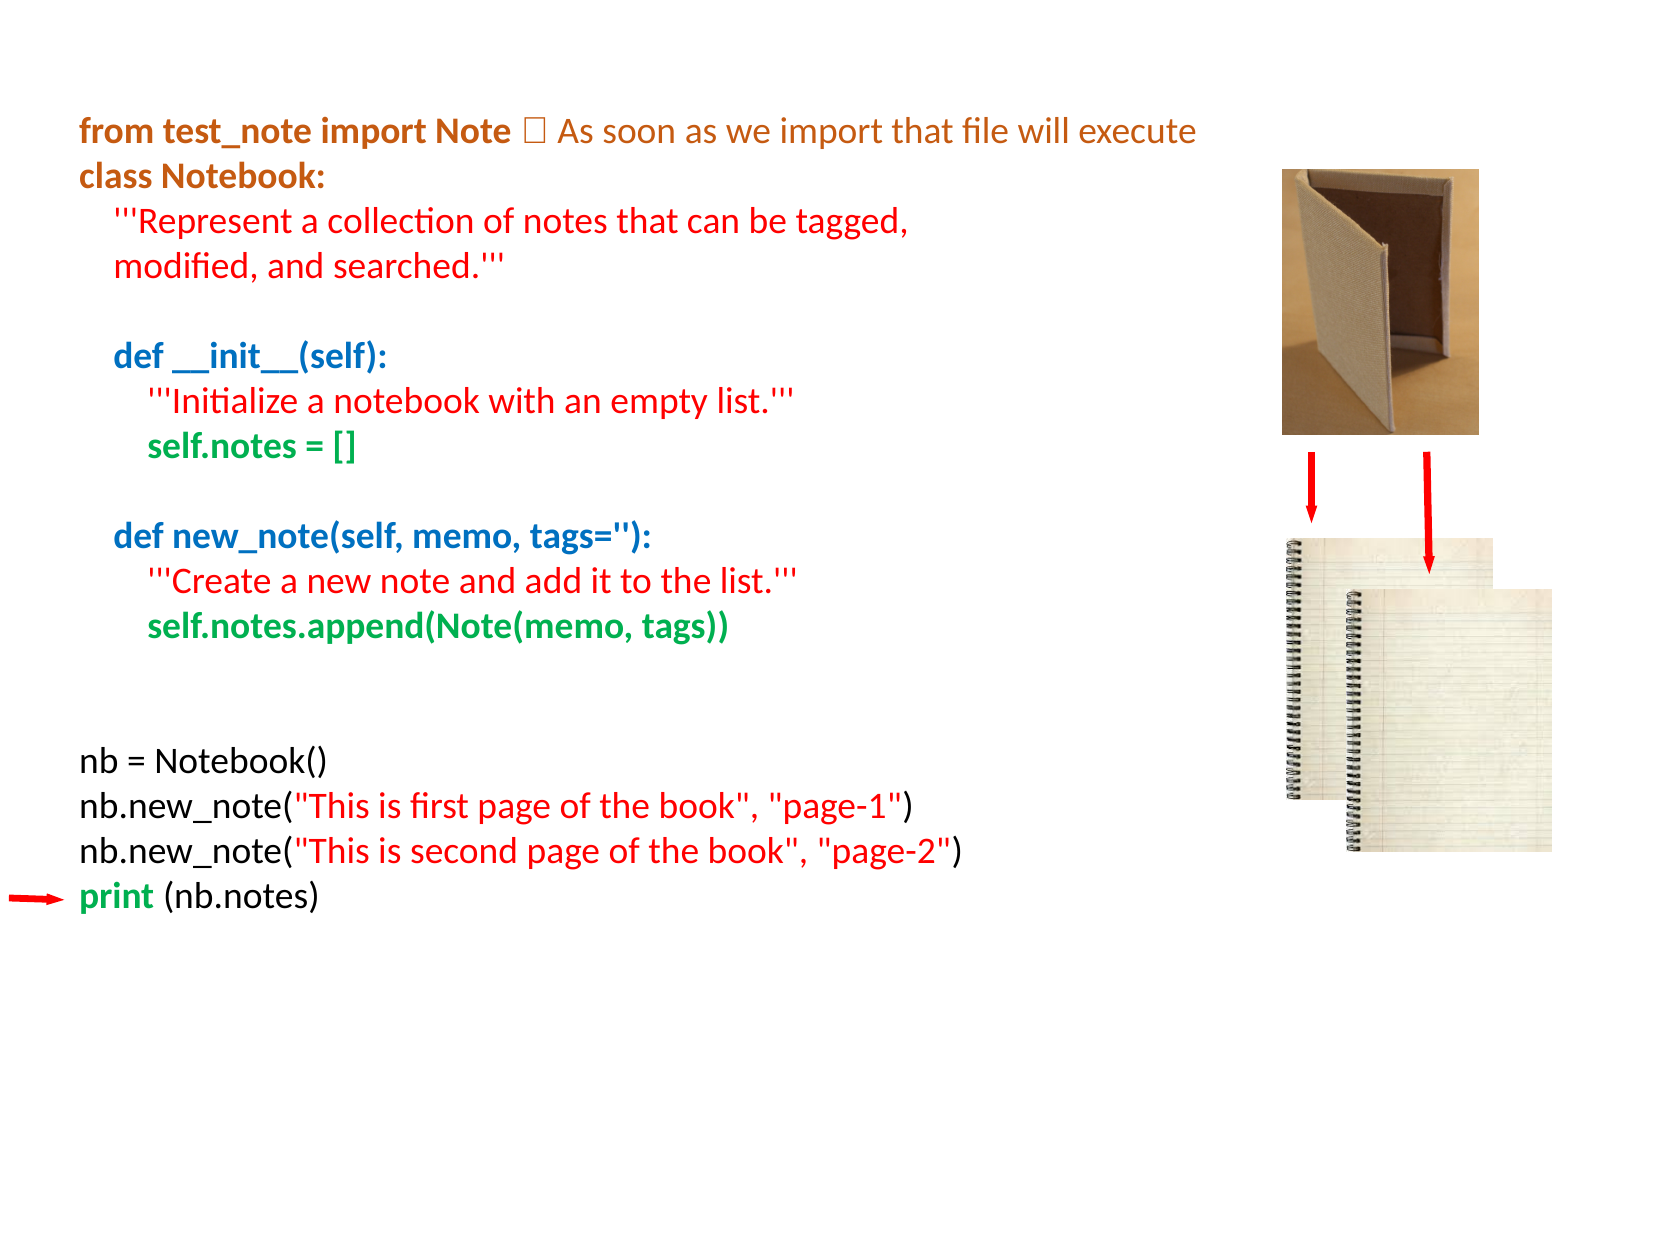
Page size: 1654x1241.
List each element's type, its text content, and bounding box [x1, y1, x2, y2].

text_box from test_note import Note  As soon as we import that file will execute class Notebook: '''Represent a collection of notes that can be tagged, modified, and searched.''' def __init__(self): '''Initialize a notebook with an empty list.''' self.notes = [] def new_note(self, memo, tags=''): '''Create a new note and add it to the list.''' self.notes.append(Note(memo, tags)) nb = Notebook() nb.new_note("This is first page of the book", "page-1") nb.new_note("This is second page of the book", "page-2") print (nb.notes) [64, 54, 1227, 1014]
picture [1282, 170, 1479, 435]
picture [1286, 538, 1552, 852]
